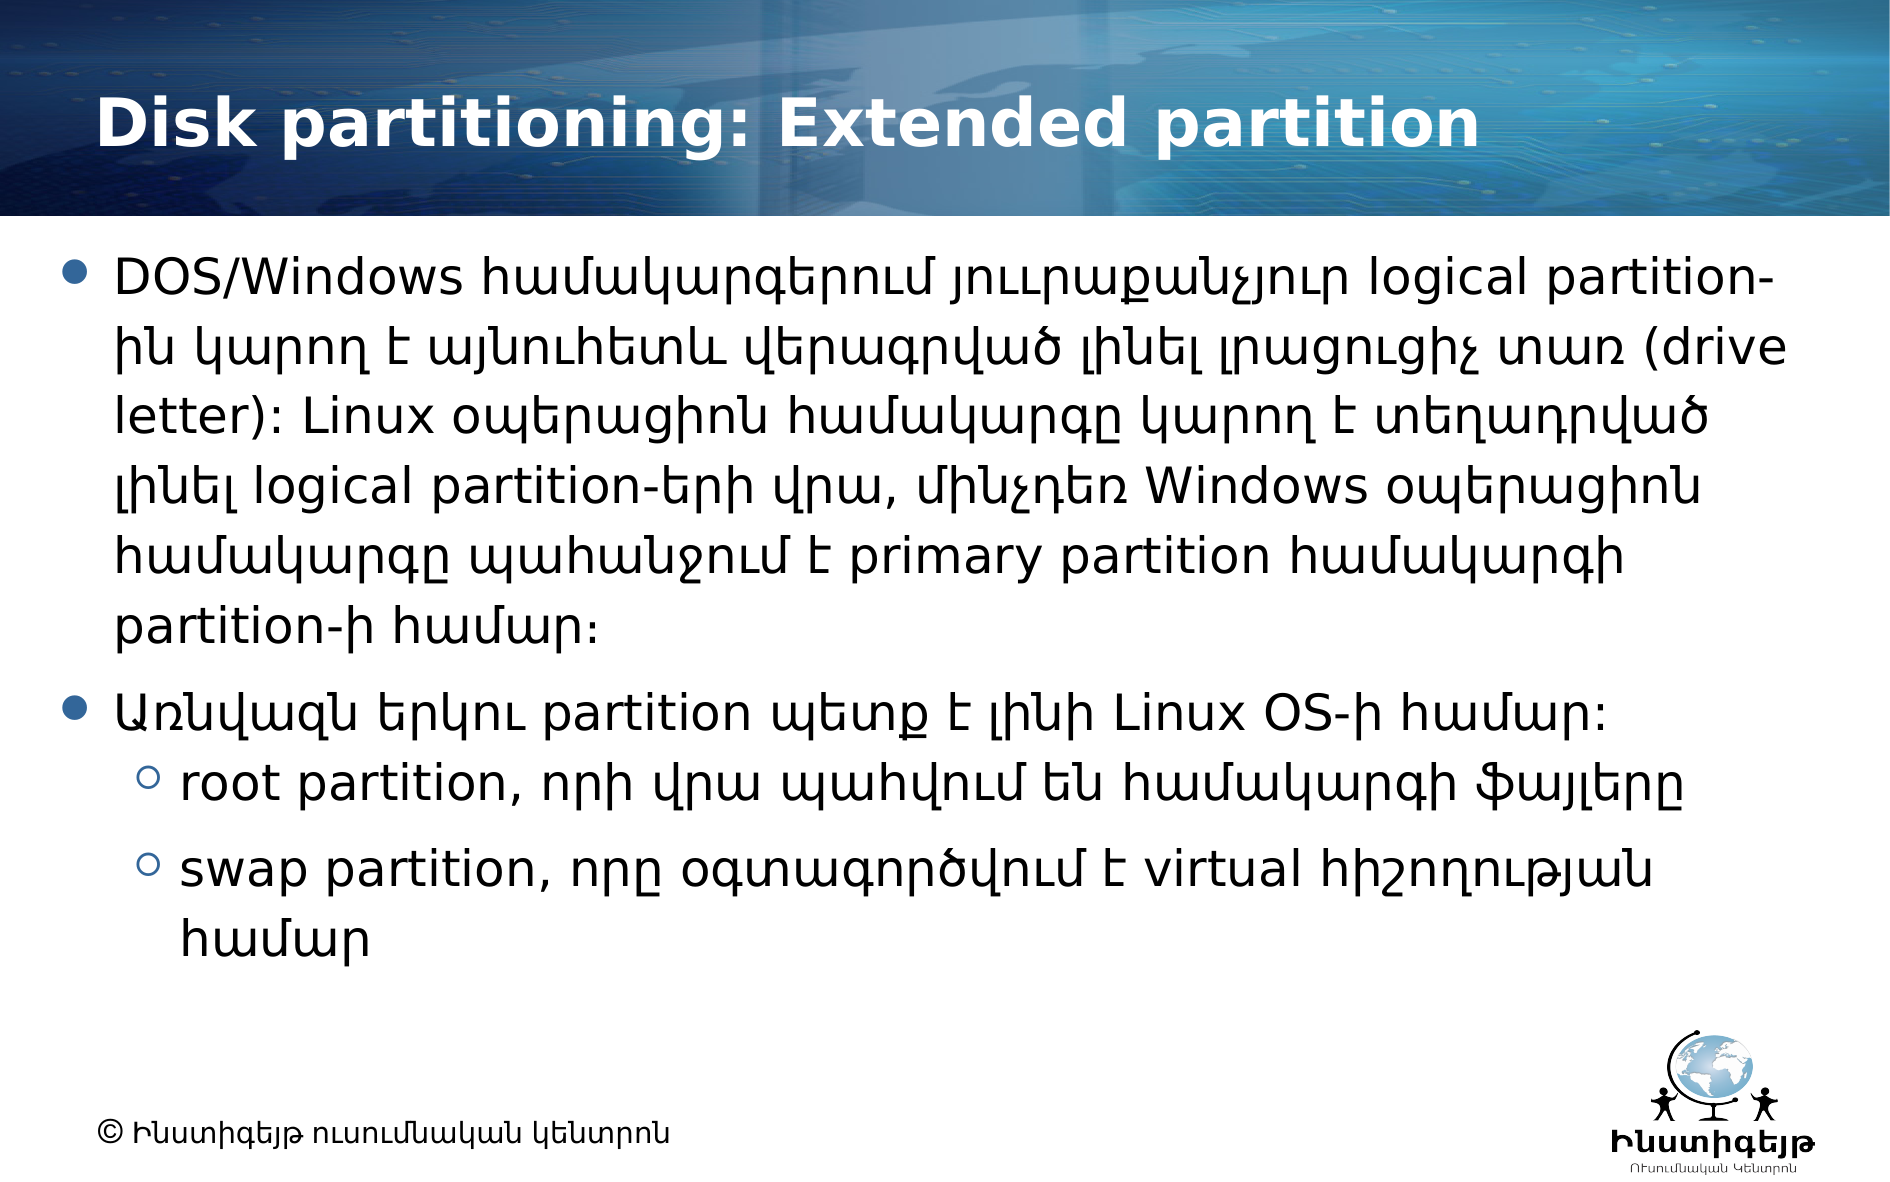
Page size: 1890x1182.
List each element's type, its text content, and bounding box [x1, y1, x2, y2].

picture [1612, 1030, 1815, 1175]
picture [0, 0, 1890, 216]
list DOS/Windows համակարգերում յոււրաքանչյուր logical partition-ին կարող է այնուհետև վերագրված լինել լրացուցիչ տառ (drive letter): Linux օպերացիոն համակարգը կարող է տեղադրված լինել logical partition-երի վրա, մինչդեռ Windows օպերացիոն համակարգը պահանջում է primary partition համակարգի partition-ի համար։ Առնվազն երկու partition պետք է լինի Linux OS-ի համար: root partition, որի վրա պահվում են համակարգի ֆայլերը swap partition, որը օգտագործվում է virtual հիշողության համար [59, 236, 1831, 1001]
title Disk partitioning: Extended partition [94, 47, 1793, 217]
